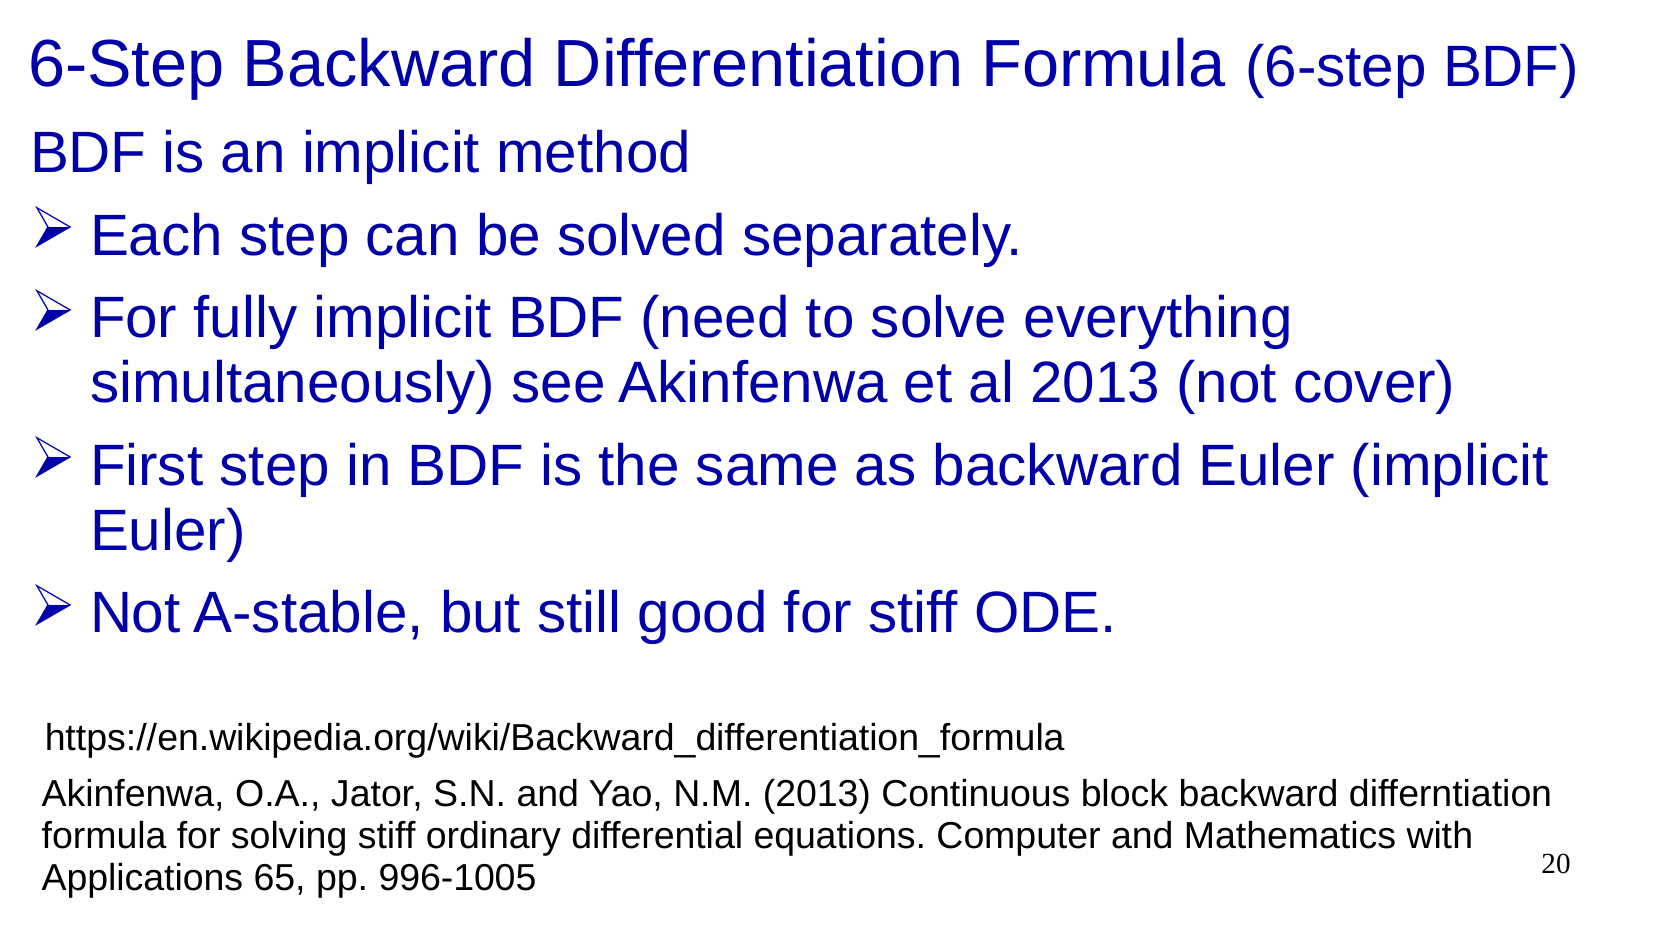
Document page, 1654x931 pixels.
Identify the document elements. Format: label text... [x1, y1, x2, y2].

title 6-Step Backward Differentiation Formula (6-step BDF) [28, 21, 1626, 106]
text_box https://en.wikipedia.org/wiki/Backward_differentiation_formula [30, 708, 1081, 766]
text_box Akinfenwa, O.A., Jator, S.N. and Yao, N.M. (2013) Continuous block backward differntiation formula for solving stiff ordinary differential equations. Computer and Mathematics with Applications 65, pp. 996-1005 [26, 765, 1632, 916]
list BDF is an implicit method Each step can be solved separately. For fully implicit BDF (need to solve everything simultaneously) see Akinfenwa et al 2013 (not cover) First step in BDF is the same as backward Euler (implicit Euler) Not A-stable, but still good for stiff ODE. [30, 120, 1645, 916]
